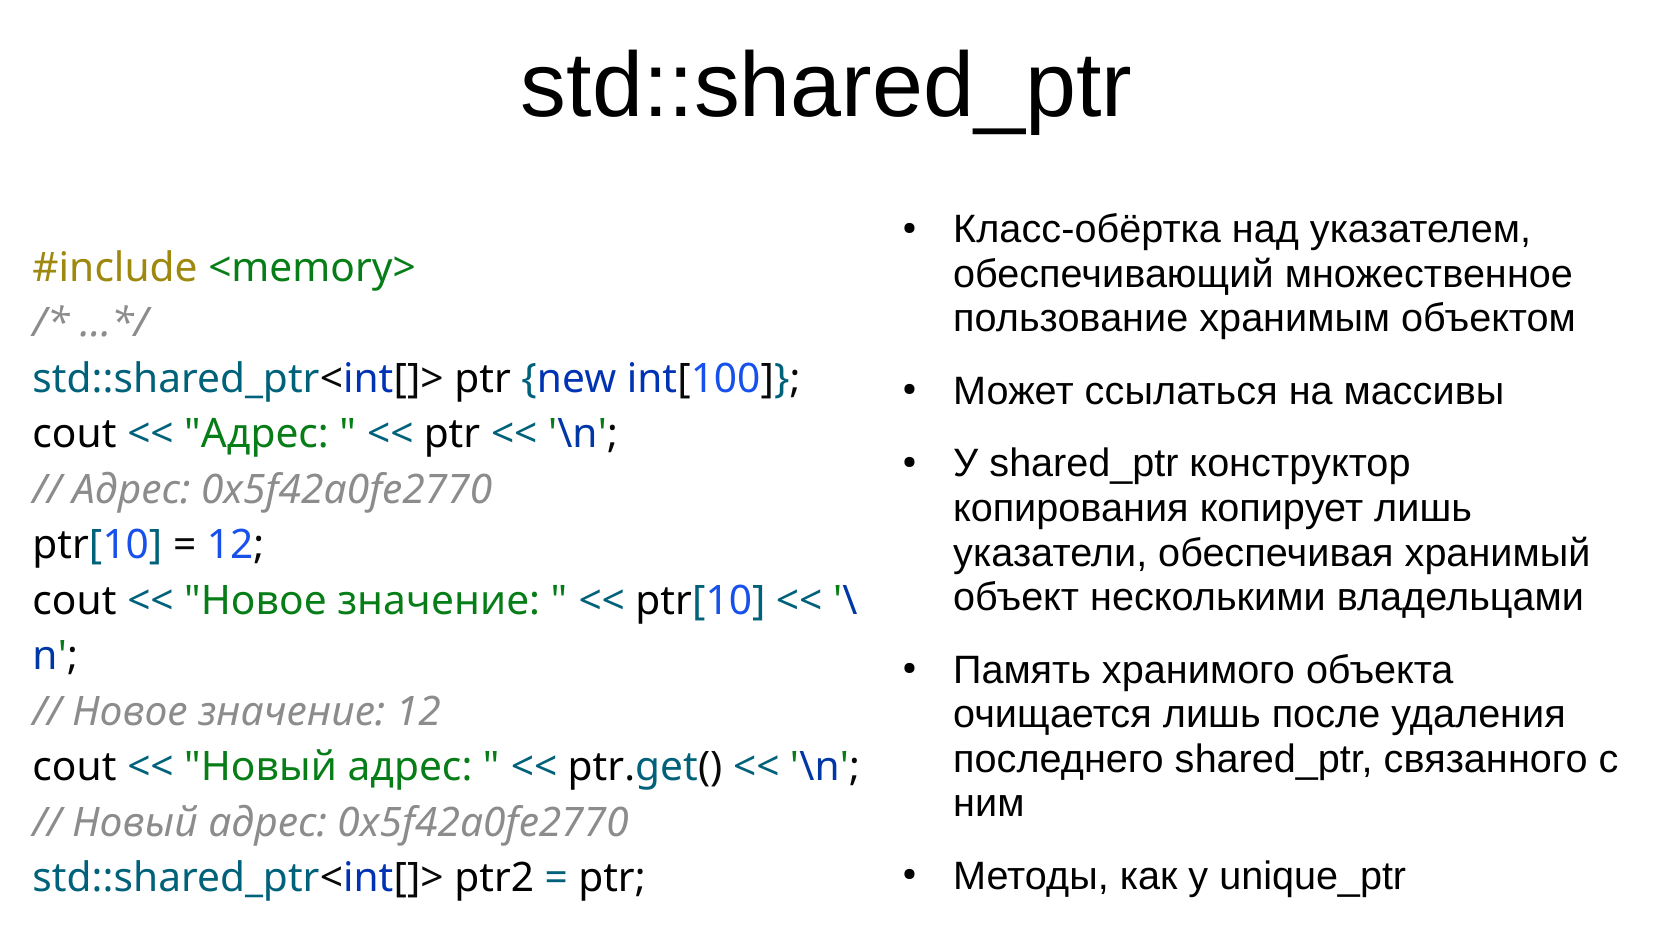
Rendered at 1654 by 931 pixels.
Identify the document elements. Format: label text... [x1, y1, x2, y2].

title std::shared_ptr [82, 7, 1571, 163]
list Класс-обёртка над указателем, обеспечивающий множественное пользование хранимым объектом Может ссылаться на массивы У shared_ptr конструктор копирования копирует лишь указатели, обеспечивая хранимый объект несколькими владельцами Память хранимого объекта очищается лишь после удаления последнего shared_ptr, связанного с ним Методы, как у unique_ptr [885, 206, 1625, 904]
text_box #include <memory> /* ...*/ std::shared_ptr<int[]> ptr {new int[100]}; cout << "Адрес: " << ptr << '\n'; // Адрес: 0x5f42a0fe2770 ptr[10] = 12; cout << "Новое значение: " << ptr[10] << '\n'; // Новое значение: 12 cout << "Новый адрес: " << ptr.get() << '\n'; // Новый адрес: 0x5f42a0fe2770 std::shared_ptr<int[]> ptr2 = ptr; [17, 230, 886, 912]
